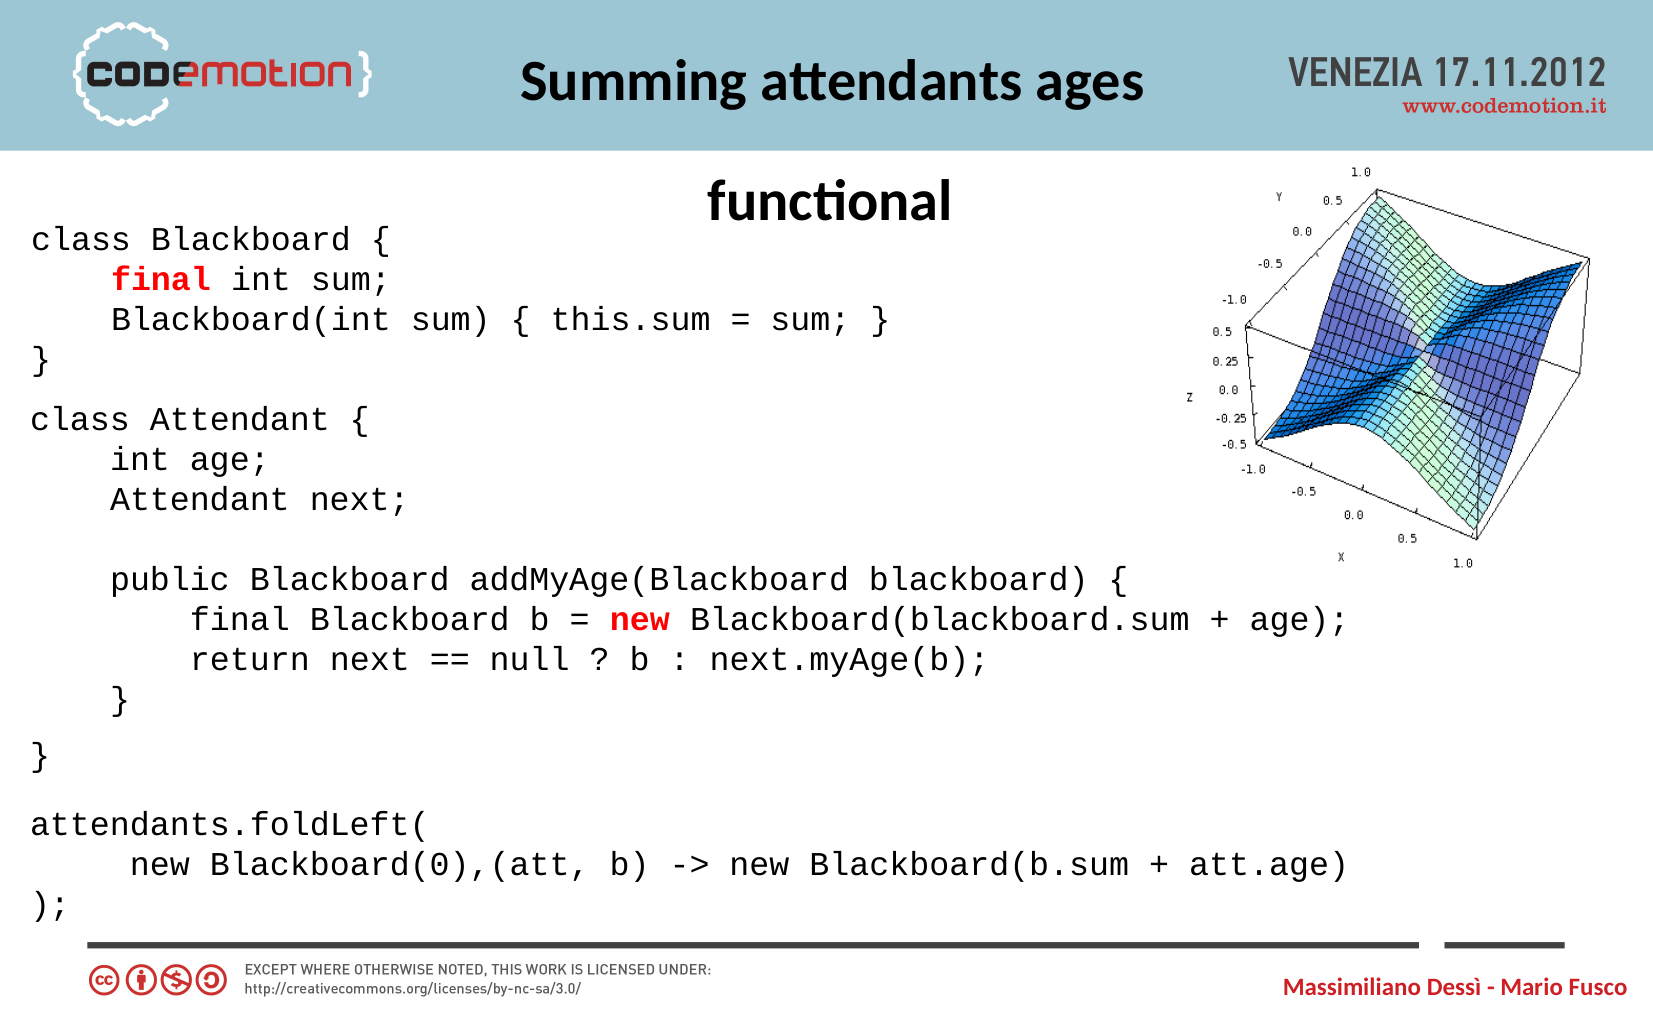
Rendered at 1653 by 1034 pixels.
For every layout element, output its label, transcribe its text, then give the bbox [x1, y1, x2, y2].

text_box class Attendant { int age; Attendant next; public Blackboard addMyAge(Blackboard blackboard) { final Blackboard b = new Blackboard(blackboard.sum + age); return next == null ? b : next.myAge(b); } } [15, 390, 1591, 795]
text_box functional [615, 155, 1046, 210]
text_box class Attendant { int age; Attendant next; public Blackboard addMyAge(Blackboard blackboard) { final Blackboard b = new Blackboard(blackboard.sum + age); return next == null ? b : next.myAge(b); } } [15, 931, 1591, 1006]
text_box attendants.foldLeft( new Blackboard(0),(att, b) -> new Blackboard(b.sum + att.age) ); [15, 795, 1651, 931]
picture [0, 0, 1653, 1034]
text_box Summing attendants ages [285, 35, 1381, 151]
text_box class Blackboard { final int sum; Blackboard(int sum) { this.sum = sum; } } [16, 210, 1141, 390]
